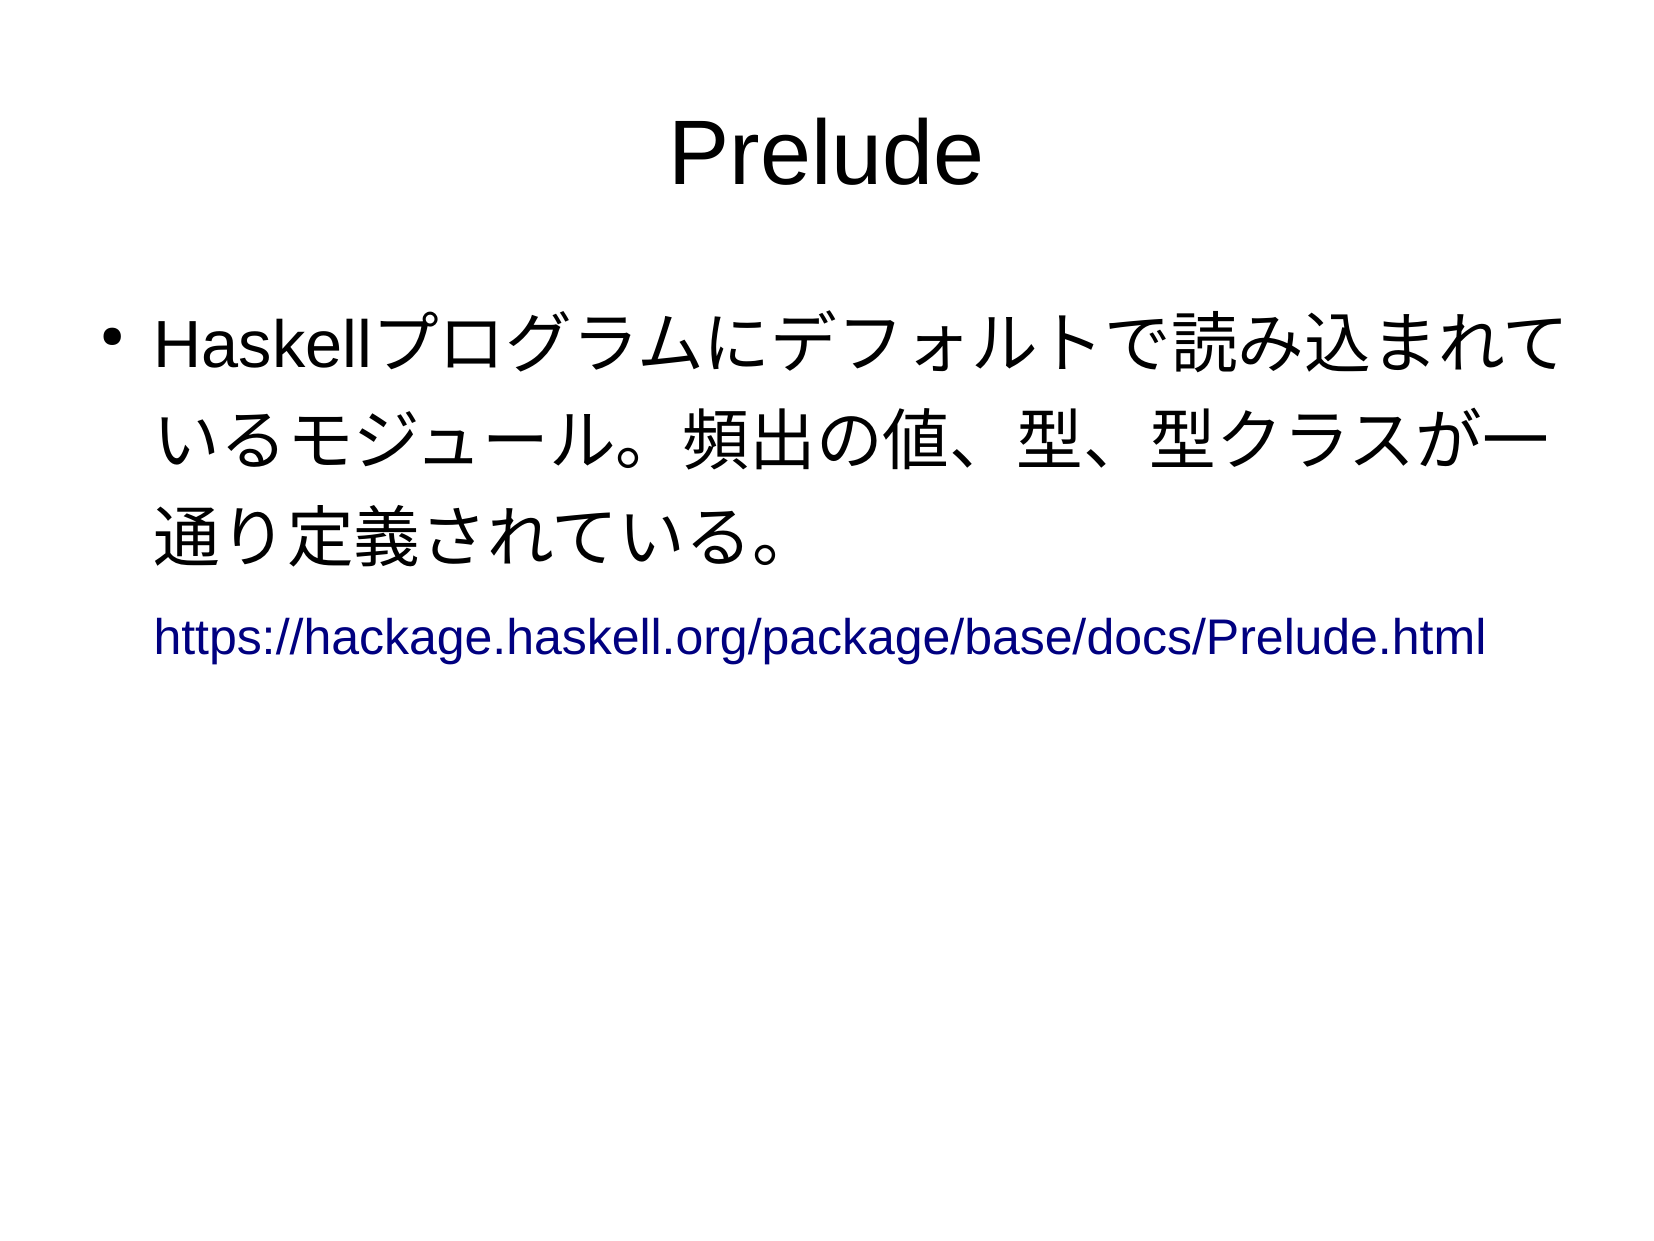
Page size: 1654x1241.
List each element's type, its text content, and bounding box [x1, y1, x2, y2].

title Prelude [82, 49, 1571, 257]
picture [11, 604, 1613, 1052]
list Haskellプログラムにデフォルトで読み込まれているモジュール。頻出の値、型、型クラスが一通り定義されている。 https://hackage.haskell.org/package/base/docs/Prelude.html [82, 290, 1571, 604]
